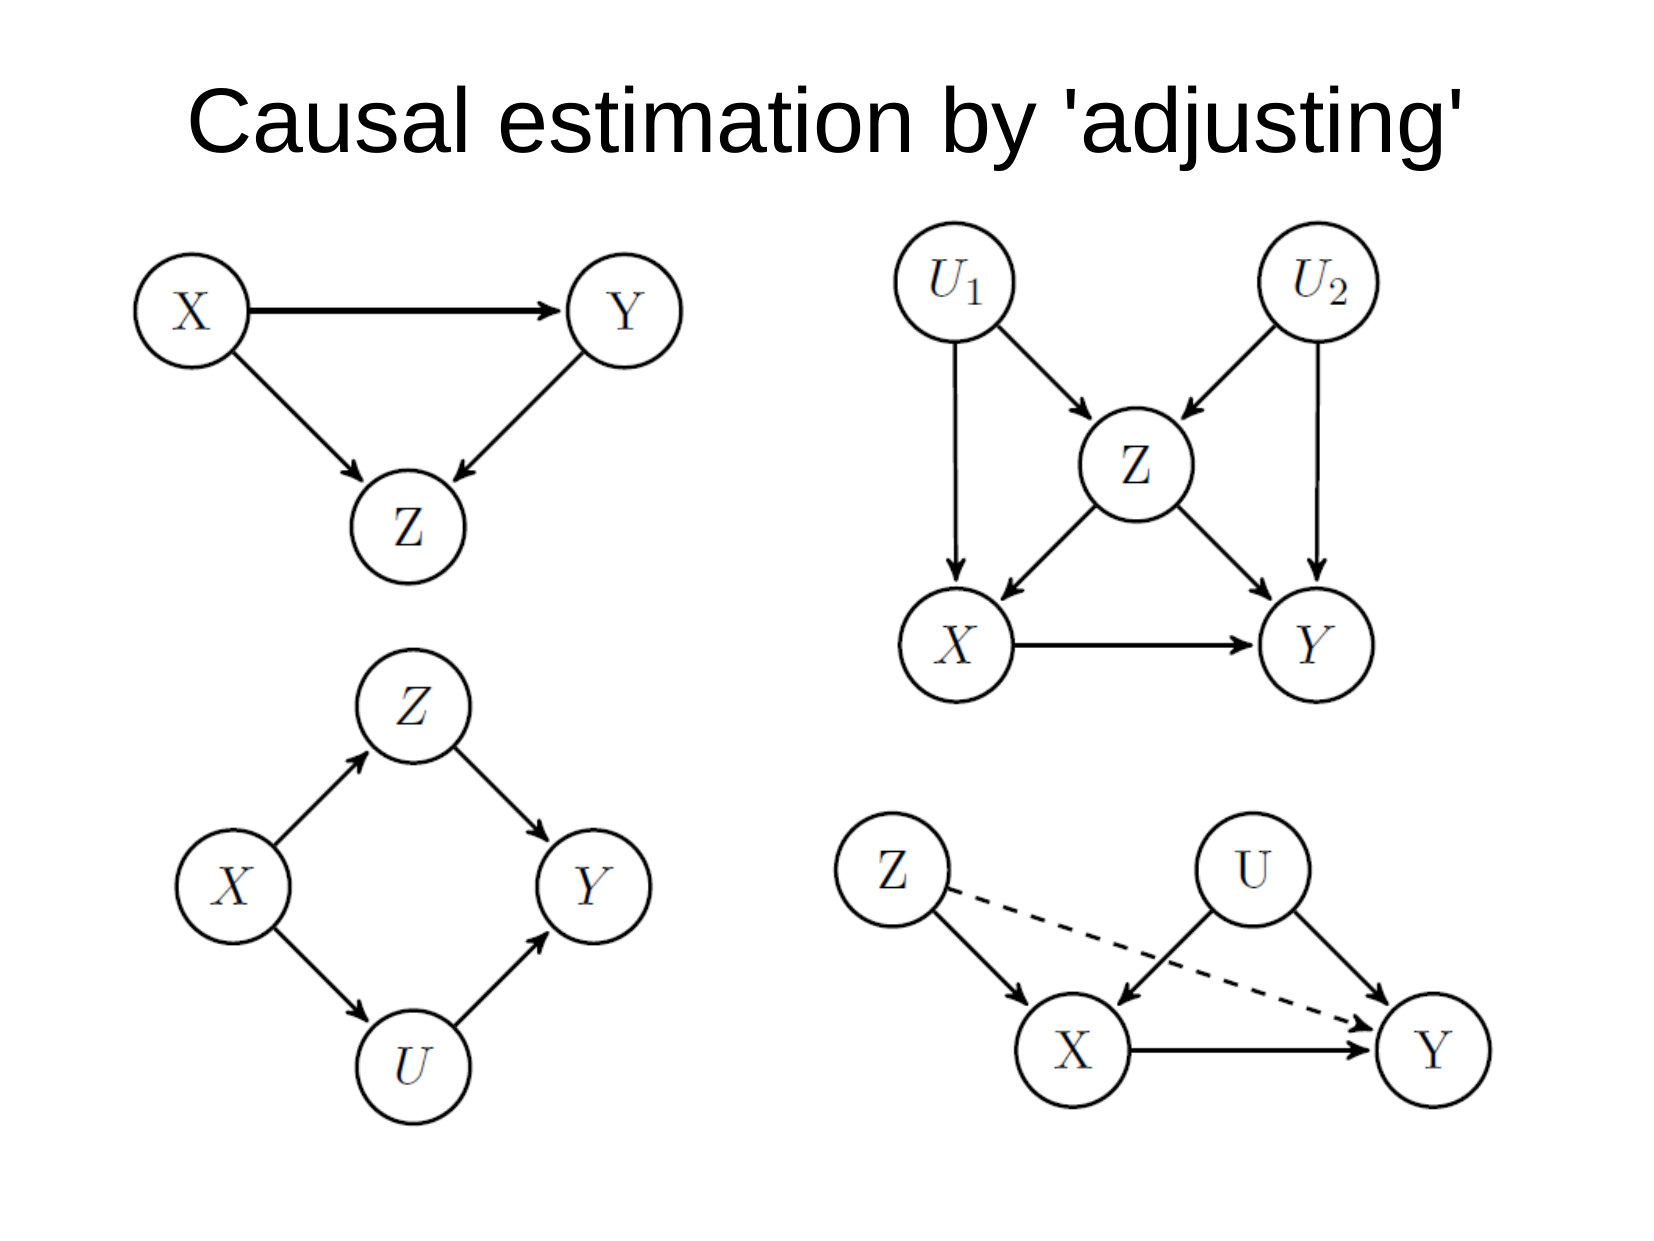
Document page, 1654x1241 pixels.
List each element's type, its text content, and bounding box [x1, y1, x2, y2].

title Causal estimation by 'adjusting' [82, 17, 1571, 225]
picture [112, 236, 745, 1157]
picture [814, 793, 1523, 1123]
picture [862, 200, 1420, 731]
